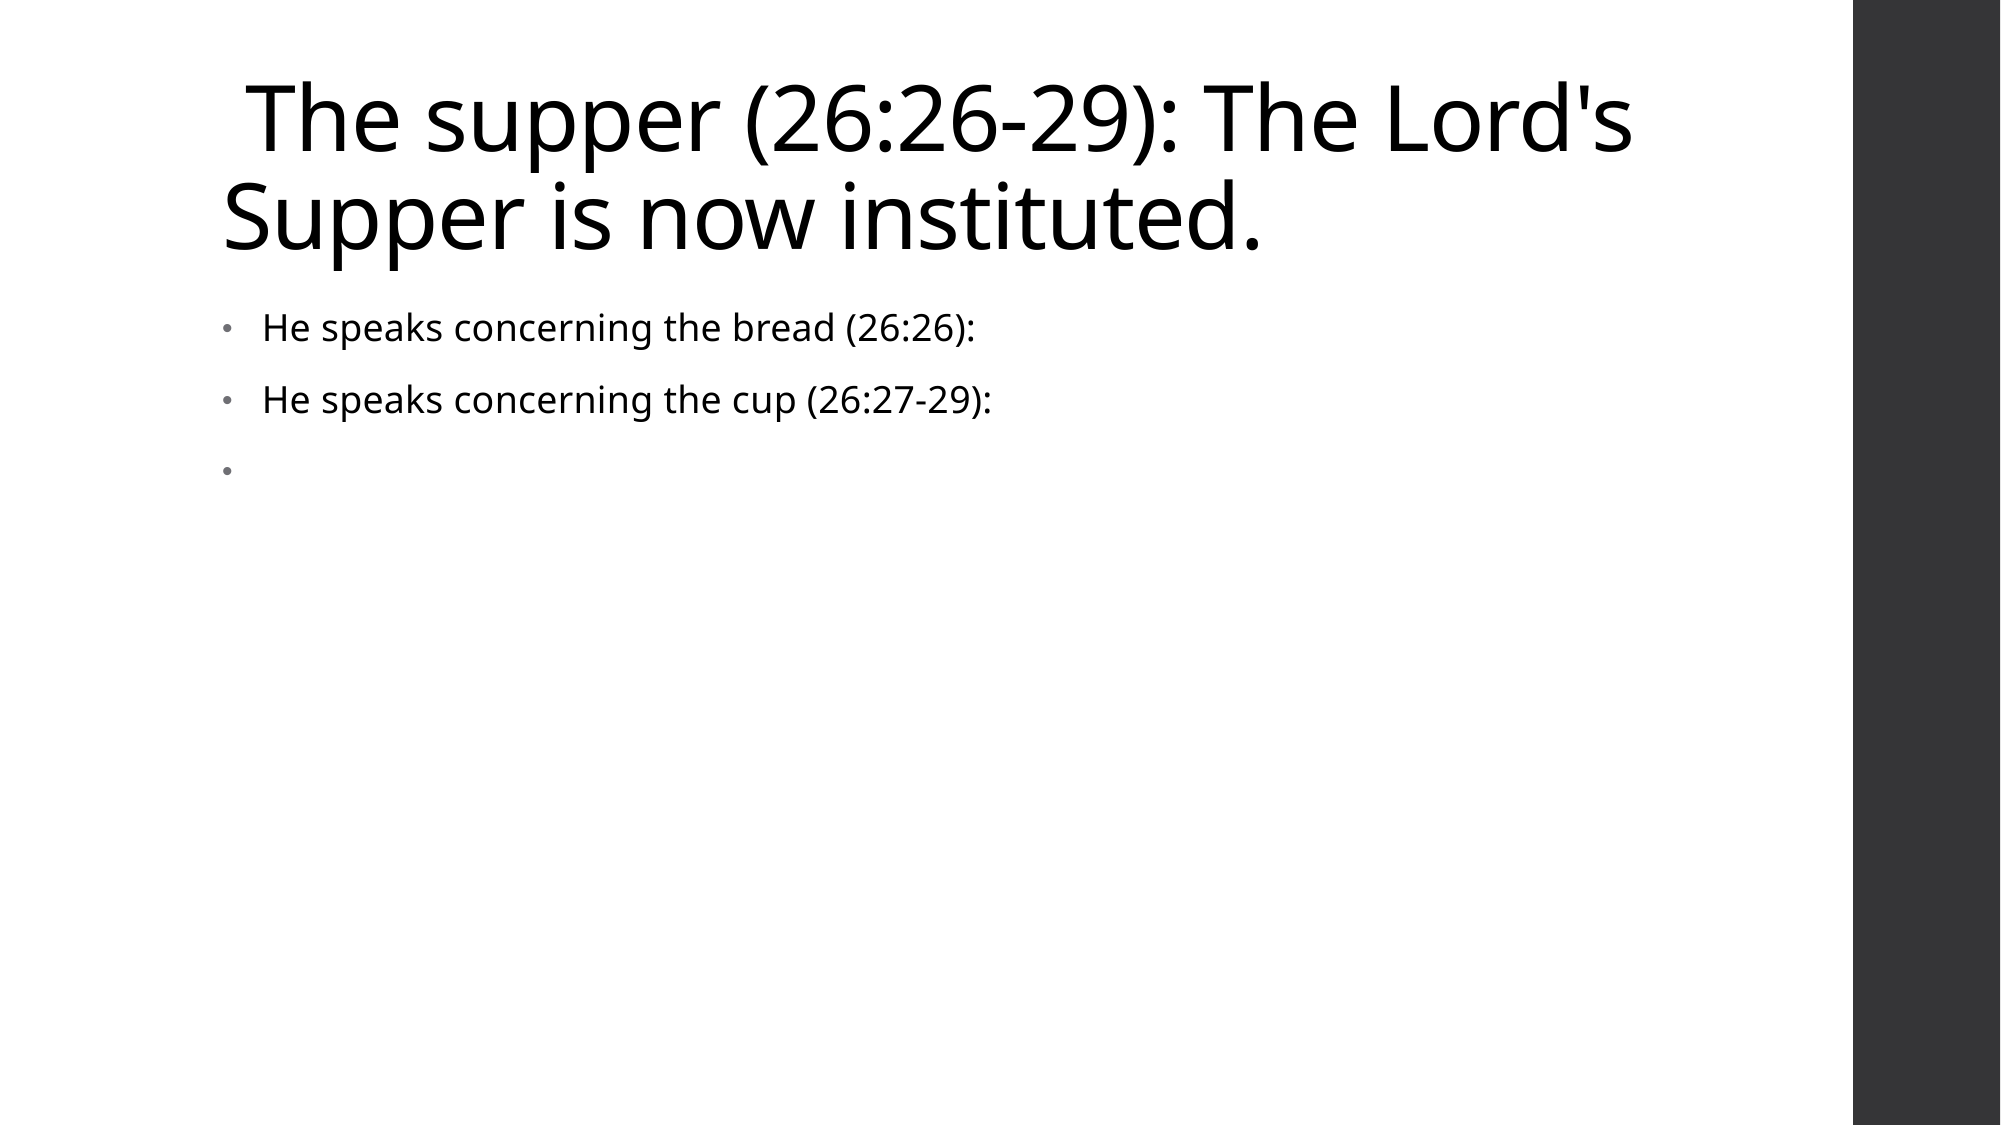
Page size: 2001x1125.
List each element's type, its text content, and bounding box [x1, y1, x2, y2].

list He speaks concerning the bread (26:26): He speaks concerning the cup (26:27-29): [206, 299, 1617, 1014]
title The supper (26:26-29): The Lord's Supper is now instituted. [206, 60, 1797, 278]
